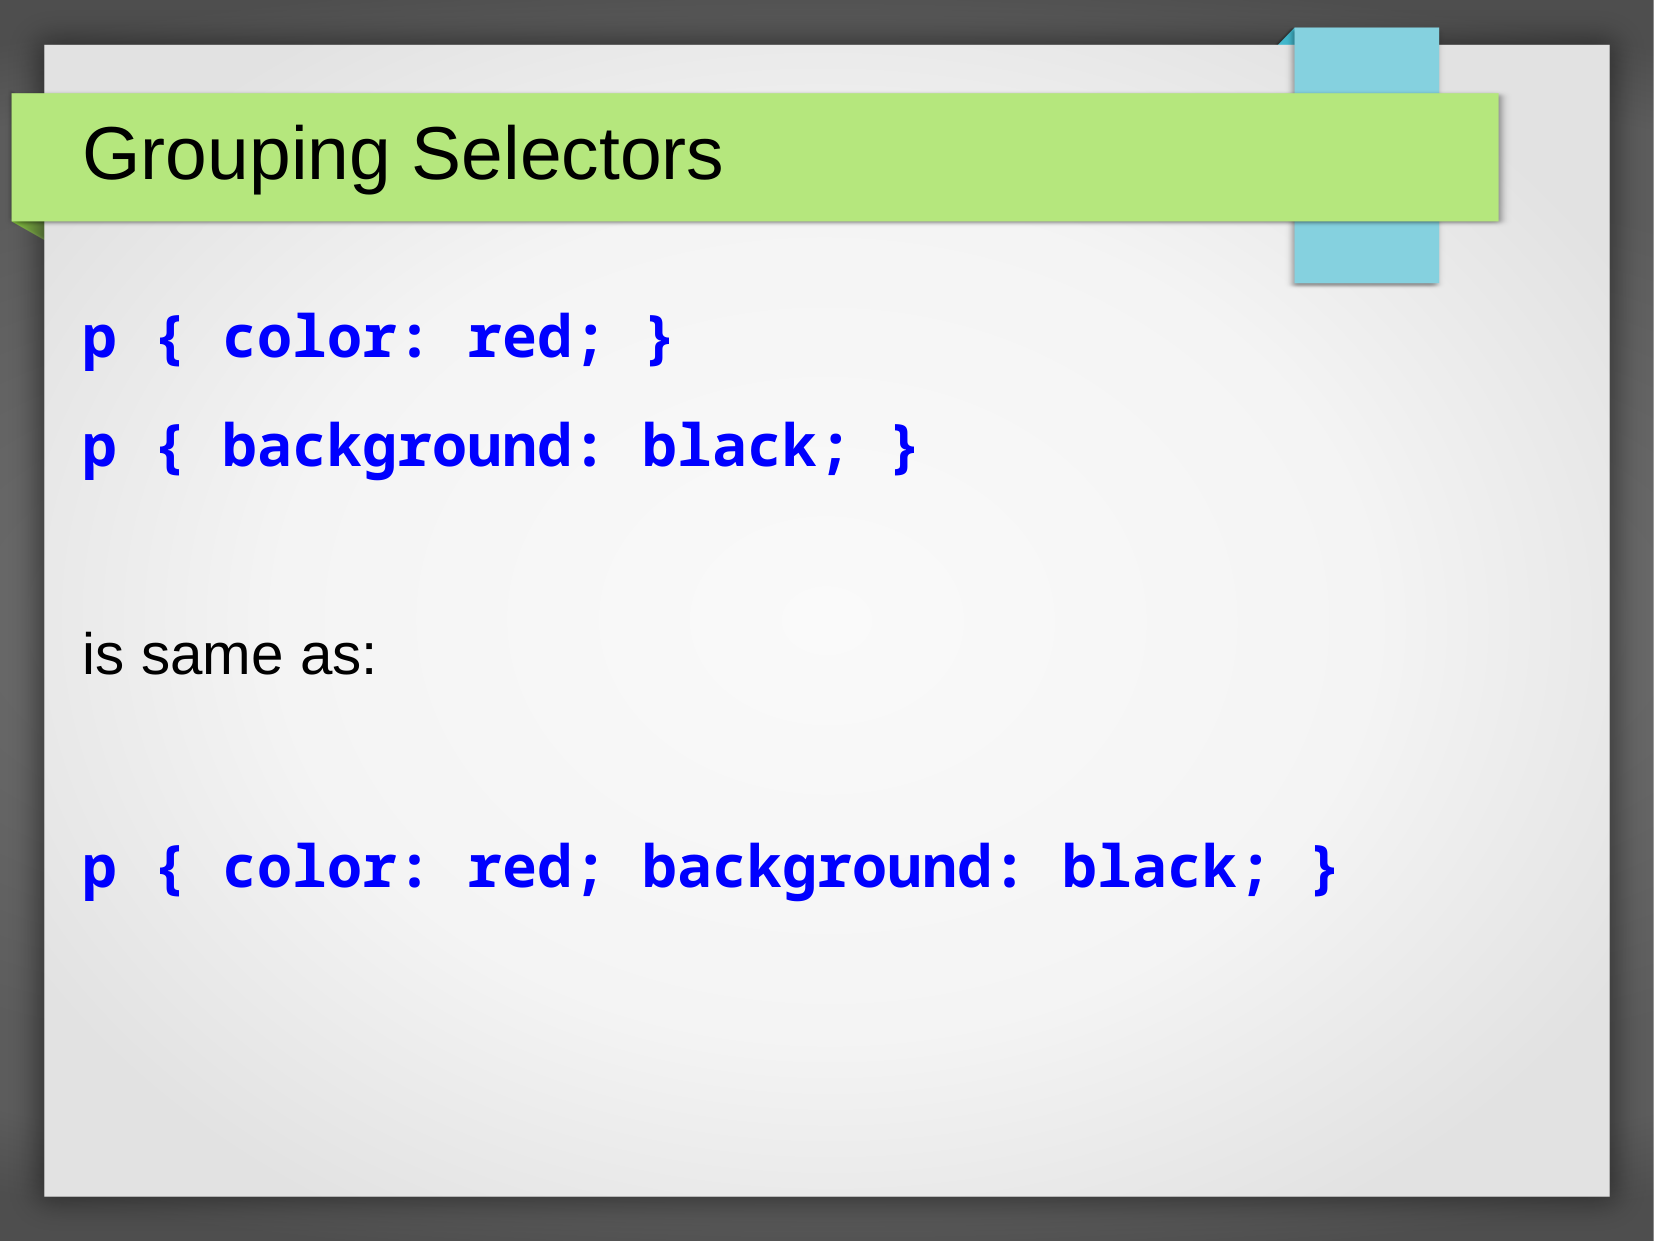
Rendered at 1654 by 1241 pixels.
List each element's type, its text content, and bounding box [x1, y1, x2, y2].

picture [0, 0, 1654, 1241]
list p { color: red; } p { background: black; } is same as: p { color: red; background: black; } [82, 295, 1571, 1015]
title Grouping Selectors [82, 94, 1264, 213]
